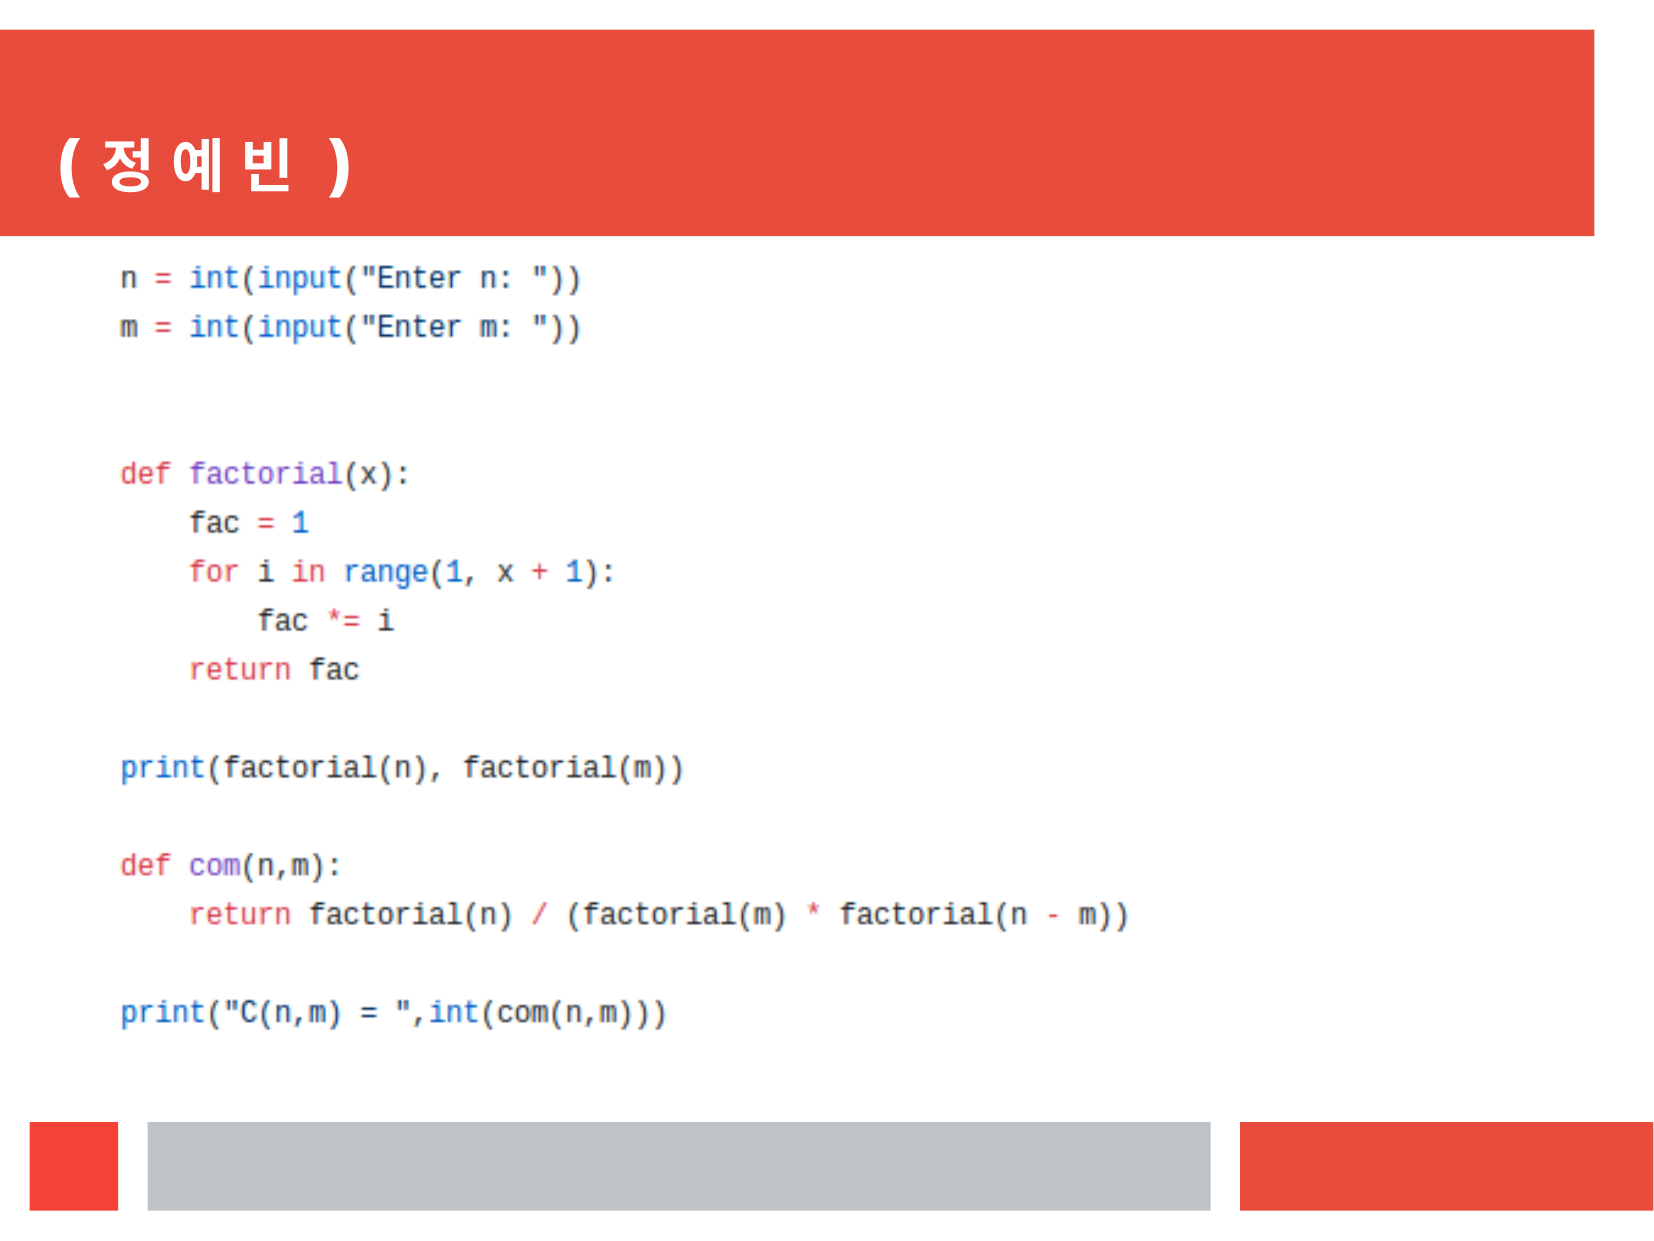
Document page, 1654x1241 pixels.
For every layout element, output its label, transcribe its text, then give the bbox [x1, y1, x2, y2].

title (정 예 빈 ) [59, 59, 1595, 207]
picture [94, 247, 1231, 1111]
